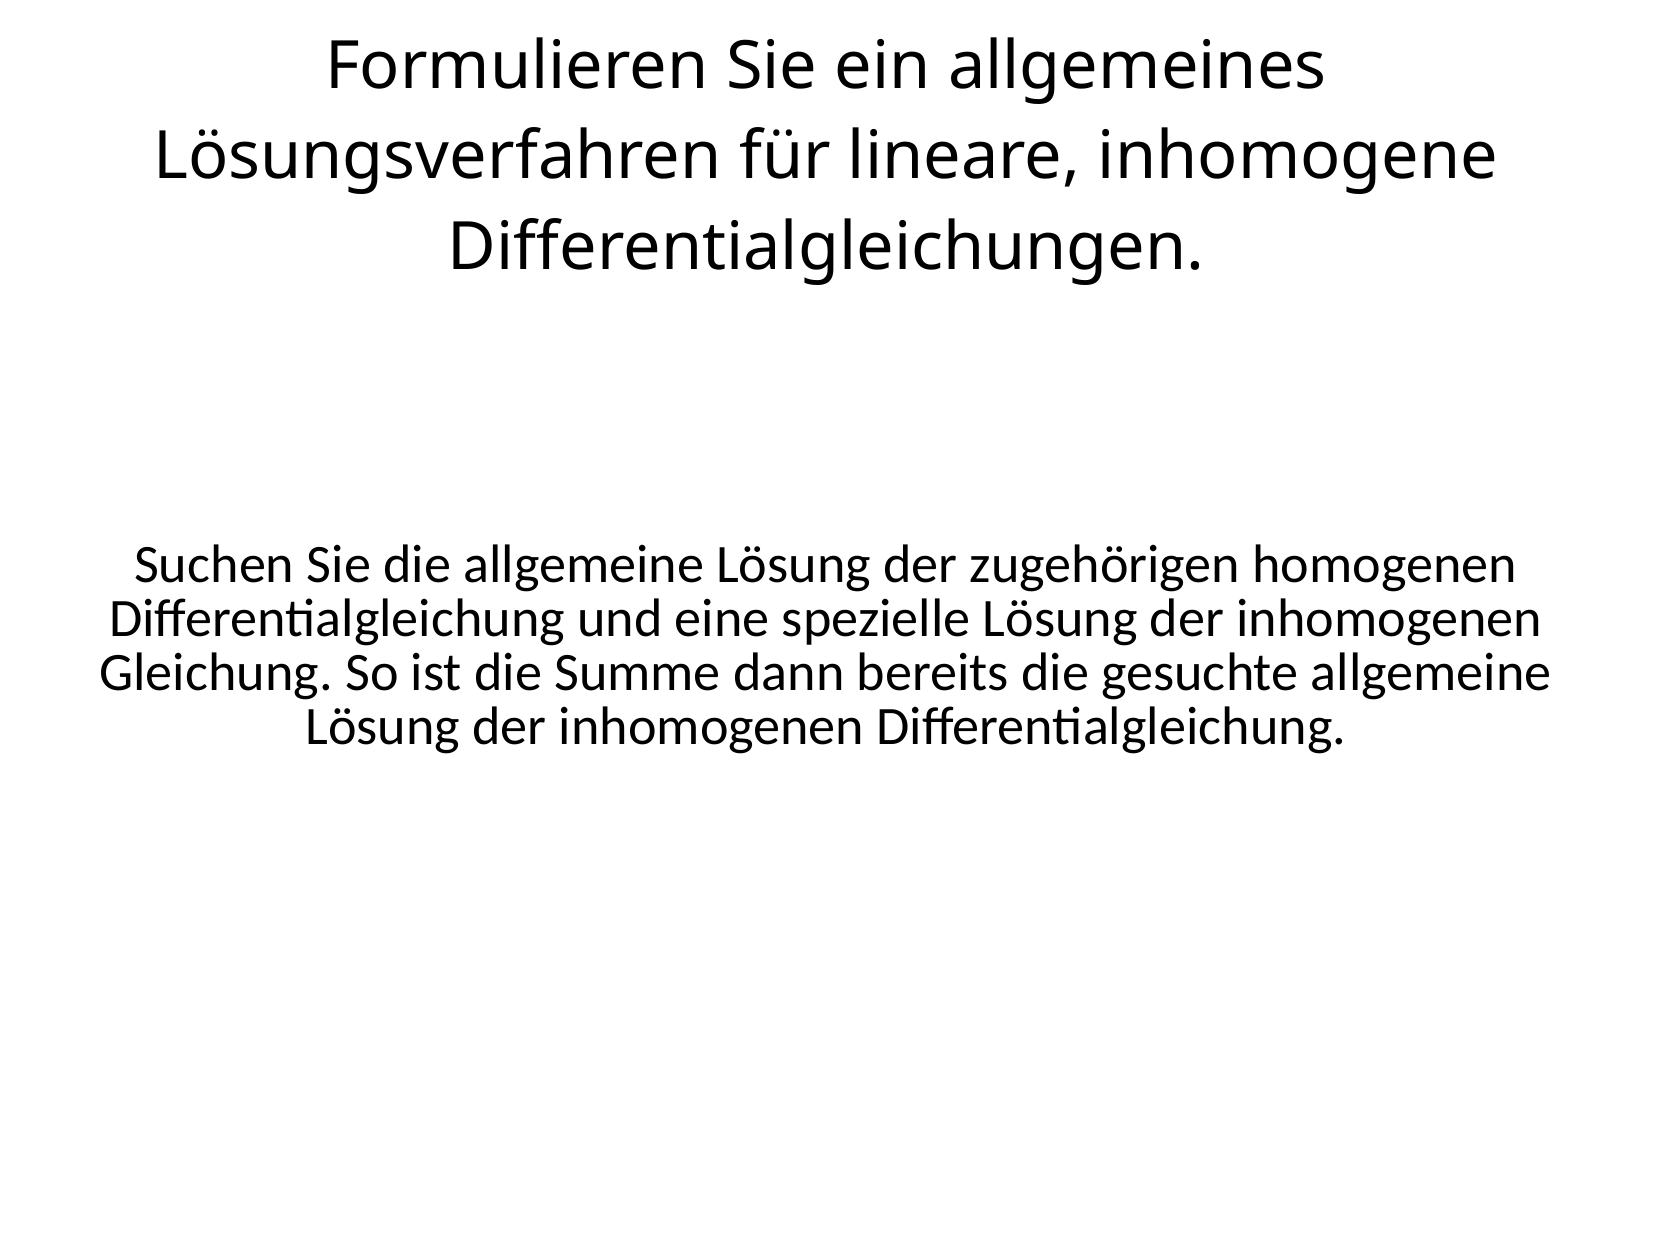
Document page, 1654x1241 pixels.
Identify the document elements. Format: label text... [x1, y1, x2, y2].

title Formulieren Sie ein allgemeines Lösungsverfahren für lineare, inhomogene Differentialgleichungen. [82, 49, 1571, 257]
subtitle Suchen Sie die allgemeine Lösung der zugehörigen homogenen Differentialgleichung und eine spezielle Lösung der inhomogenen Gleichung. So ist die Summe dann bereits die gesuchte allgemeine Lösung der inhomogenen Differentialgleichung. [82, 290, 1571, 1010]
